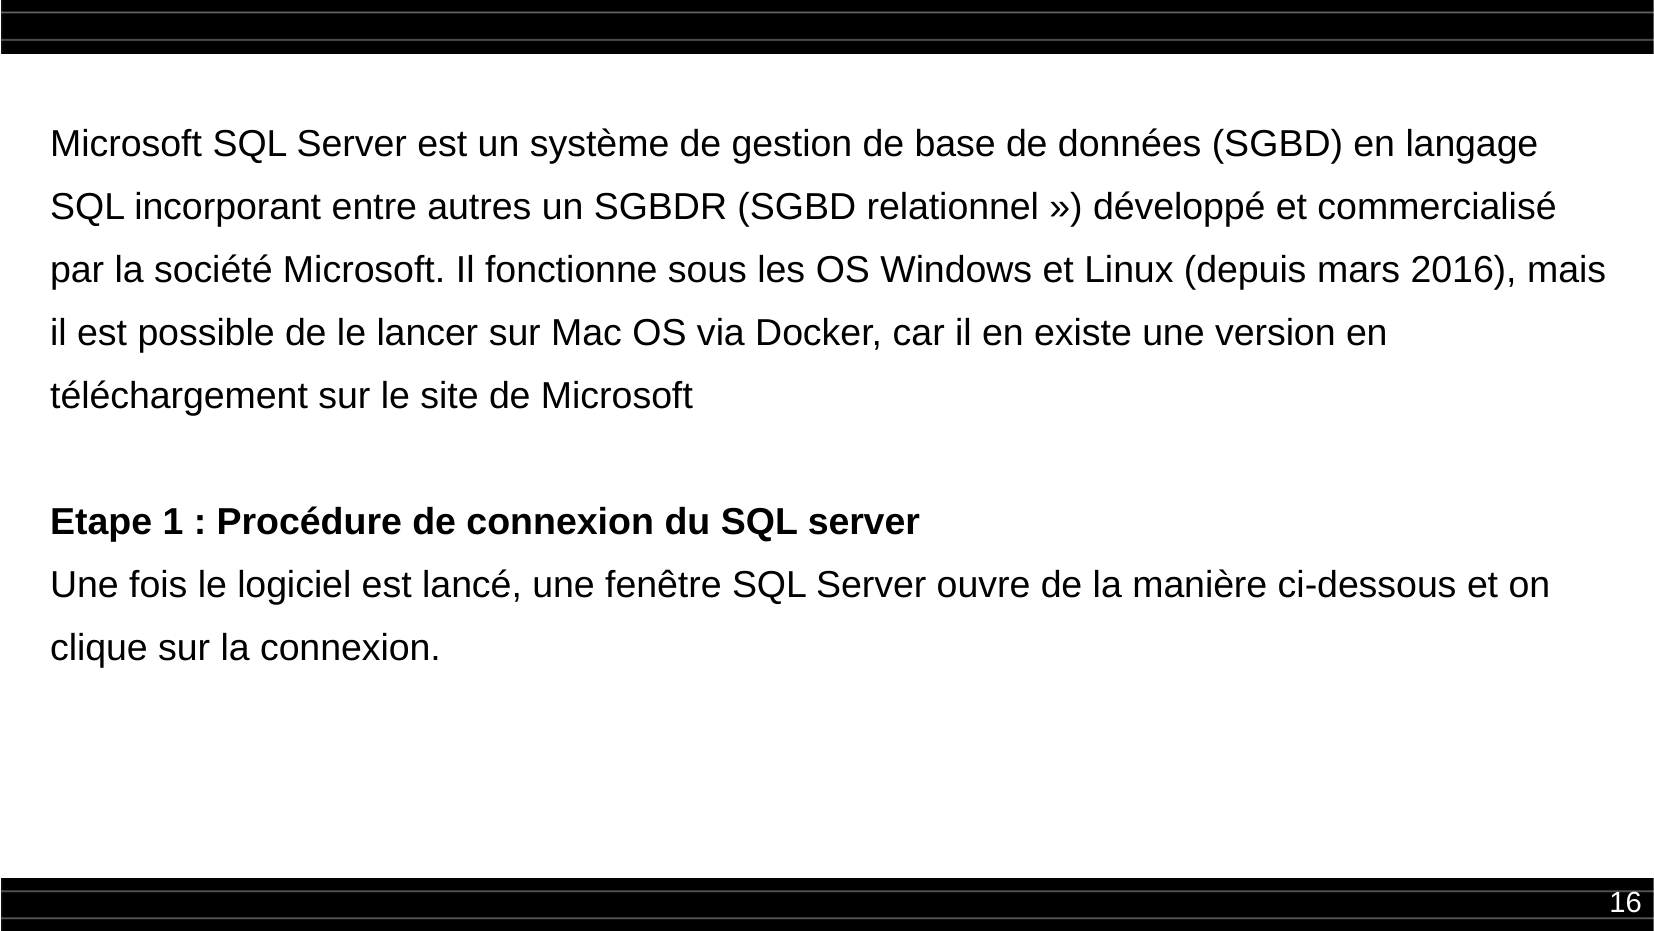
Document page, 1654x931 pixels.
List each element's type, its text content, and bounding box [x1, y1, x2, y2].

picture [1, 0, 1654, 54]
text_box Microsoft SQL Server est un système de gestion de base de données (SGBD) en langage SQL incorporant entre autres un SGBDR (SGBD relationnel ») développé et commercialisé par la société Microsoft. Il fonctionne sous les OS Windows et Linux (depuis mars 2016), mais il est possible de le lancer sur Mac OS via Docker, car il en existe une version en téléchargement sur le site de Microsoft Etape 1 : Procédure de connexion du SQL server Une fois le logiciel est lancé, une fenêtre SQL Server ouvre de la manière ci-dessous et on clique sur la connexion. [35, 94, 1630, 676]
picture [1, 878, 1654, 931]
